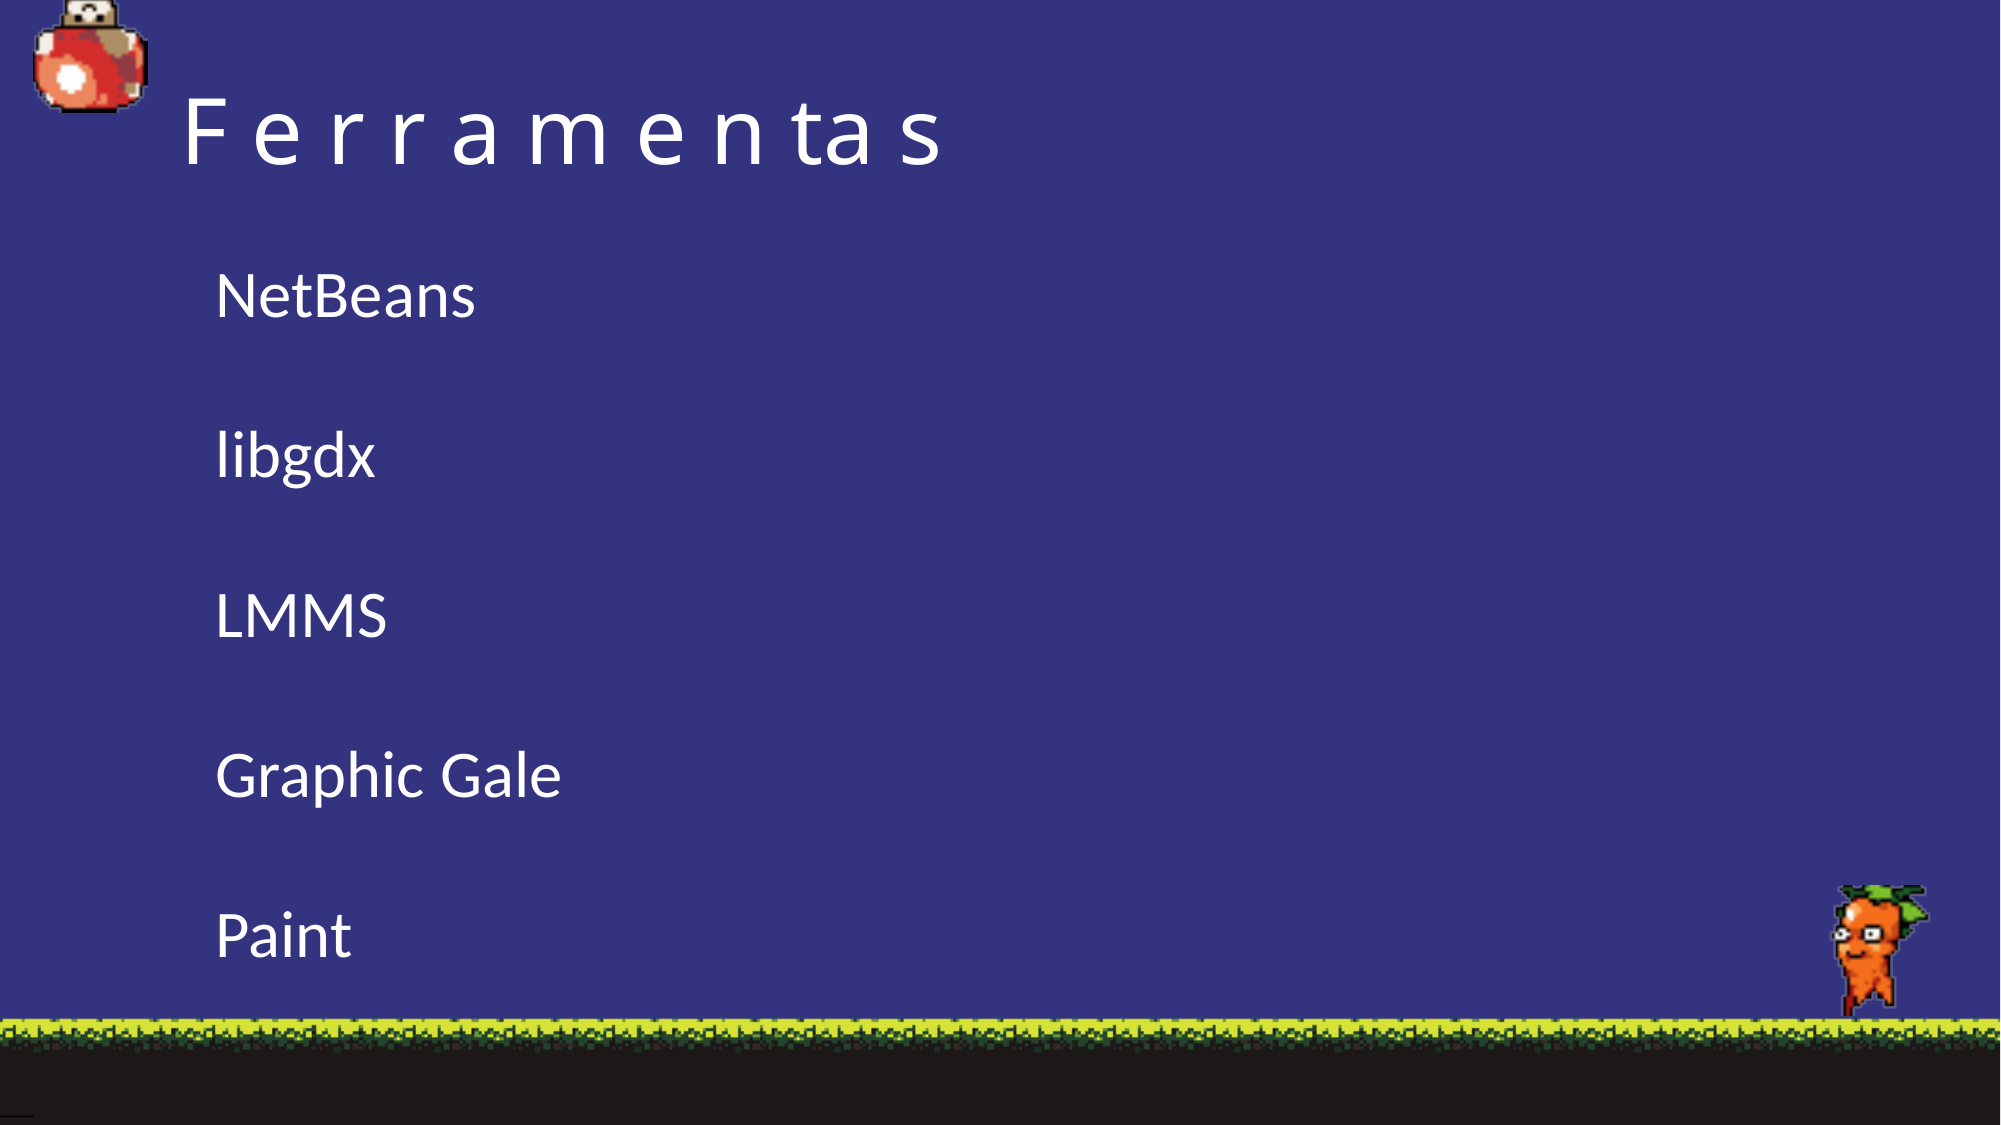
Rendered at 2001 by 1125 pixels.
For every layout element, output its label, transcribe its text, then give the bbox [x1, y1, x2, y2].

title F e r r a m e n ta s [165, 18, 1891, 237]
picture [0, 0, 2001, 1125]
title NetBeans libgdx LMMS Graphic Gale Paint [200, 236, 1926, 1125]
